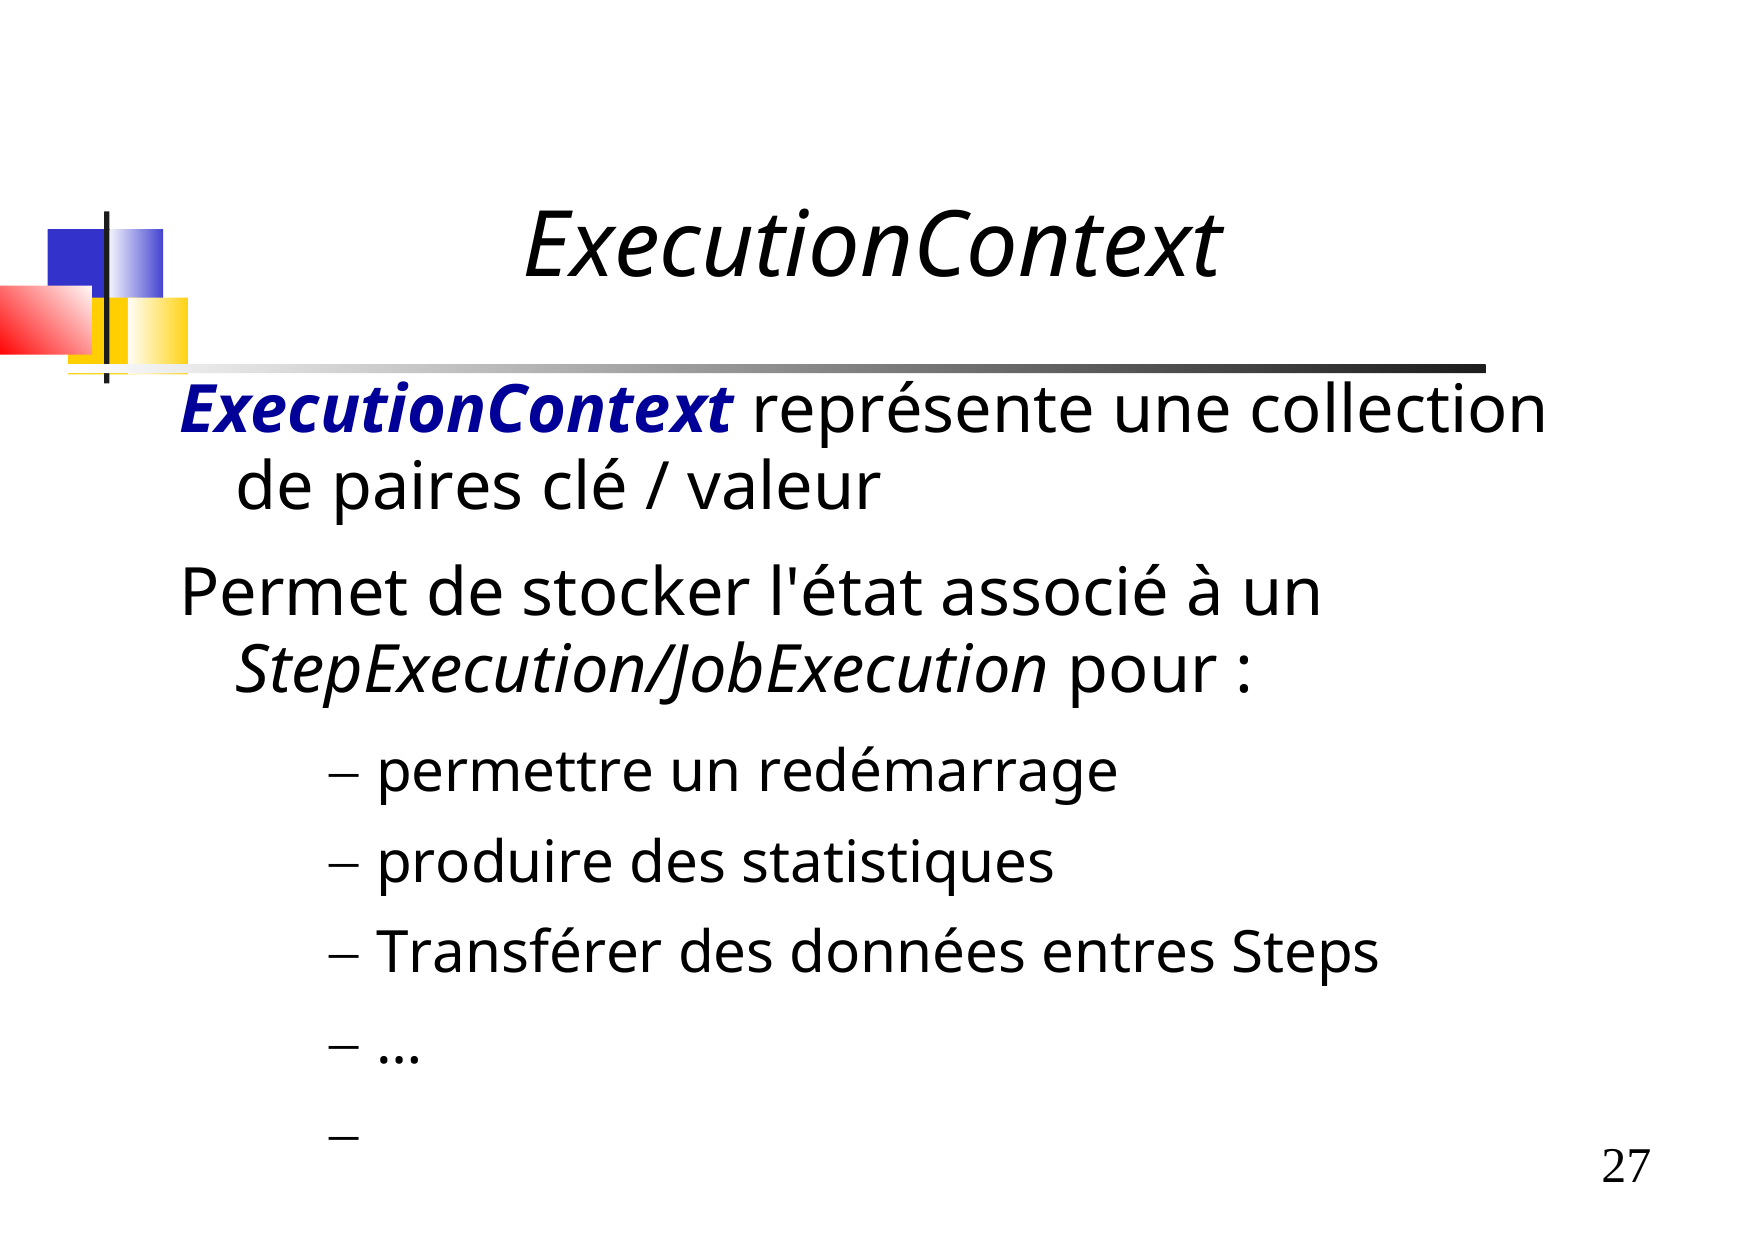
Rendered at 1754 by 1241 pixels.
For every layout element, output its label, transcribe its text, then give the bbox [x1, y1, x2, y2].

title ExecutionContext [179, 139, 1567, 351]
list ExecutionContext représente une collection de paires clé / valeur Permet de stocker l'état associé à un StepExecution/JobExecution pour : permettre un redémarrage produire des statistiques Transférer des données entres Steps … [179, 371, 1567, 1091]
